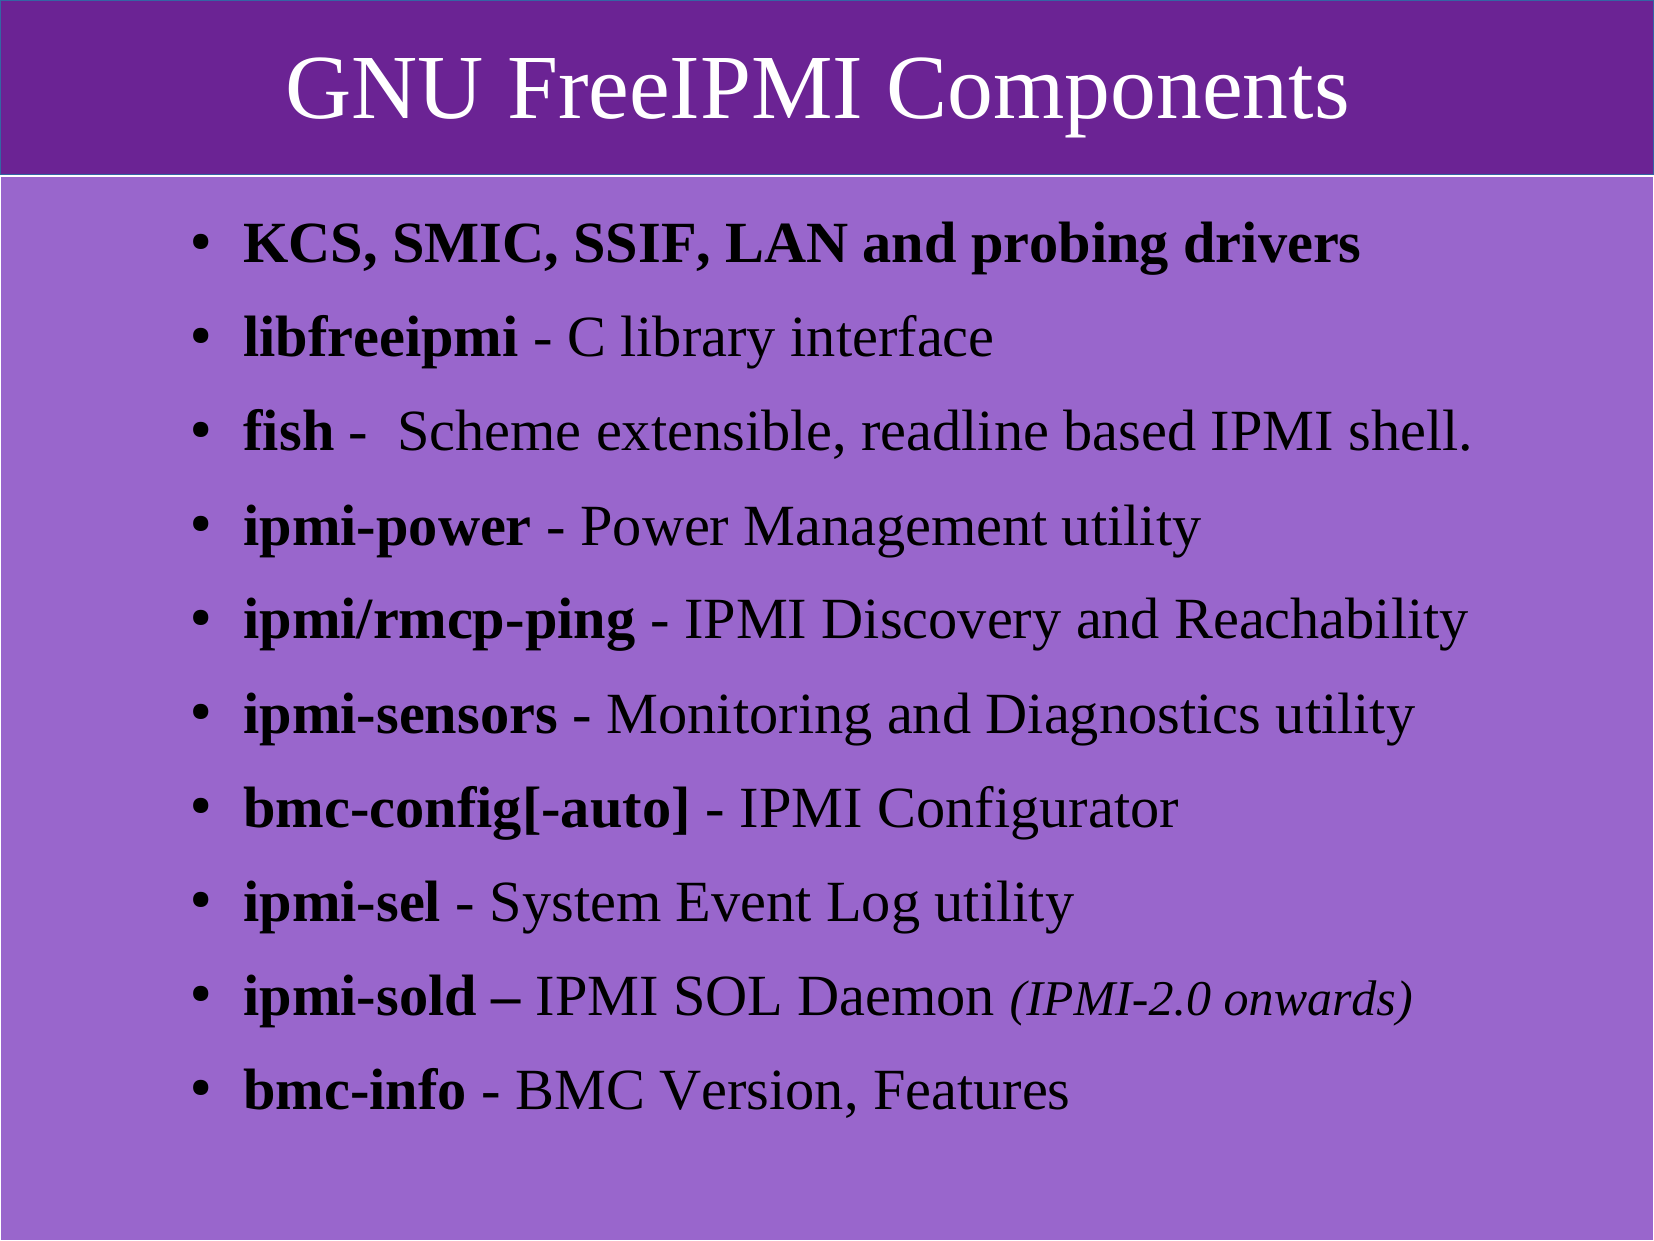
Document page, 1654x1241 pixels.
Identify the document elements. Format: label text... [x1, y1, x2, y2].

list KCS, SMIC, SSIF, LAN and probing drivers libfreeipmi - C library interface fish - Scheme extensible, readline based IPMI shell. ipmi-power - Power Management utility ipmi/rmcp-ping - IPMI Discovery and Reachability ipmi-sensors - Monitoring and Diagnostics utility bmc-config[-auto] - IPMI Configurator ipmi-sel - System Event Log utility ipmi-sold – IPMI SOL Daemon (IPMI-2.0 onwards) bmc-info - BMC Version, Features [154, 210, 1567, 1187]
title GNU FreeIPMI Components [112, 0, 1525, 175]
